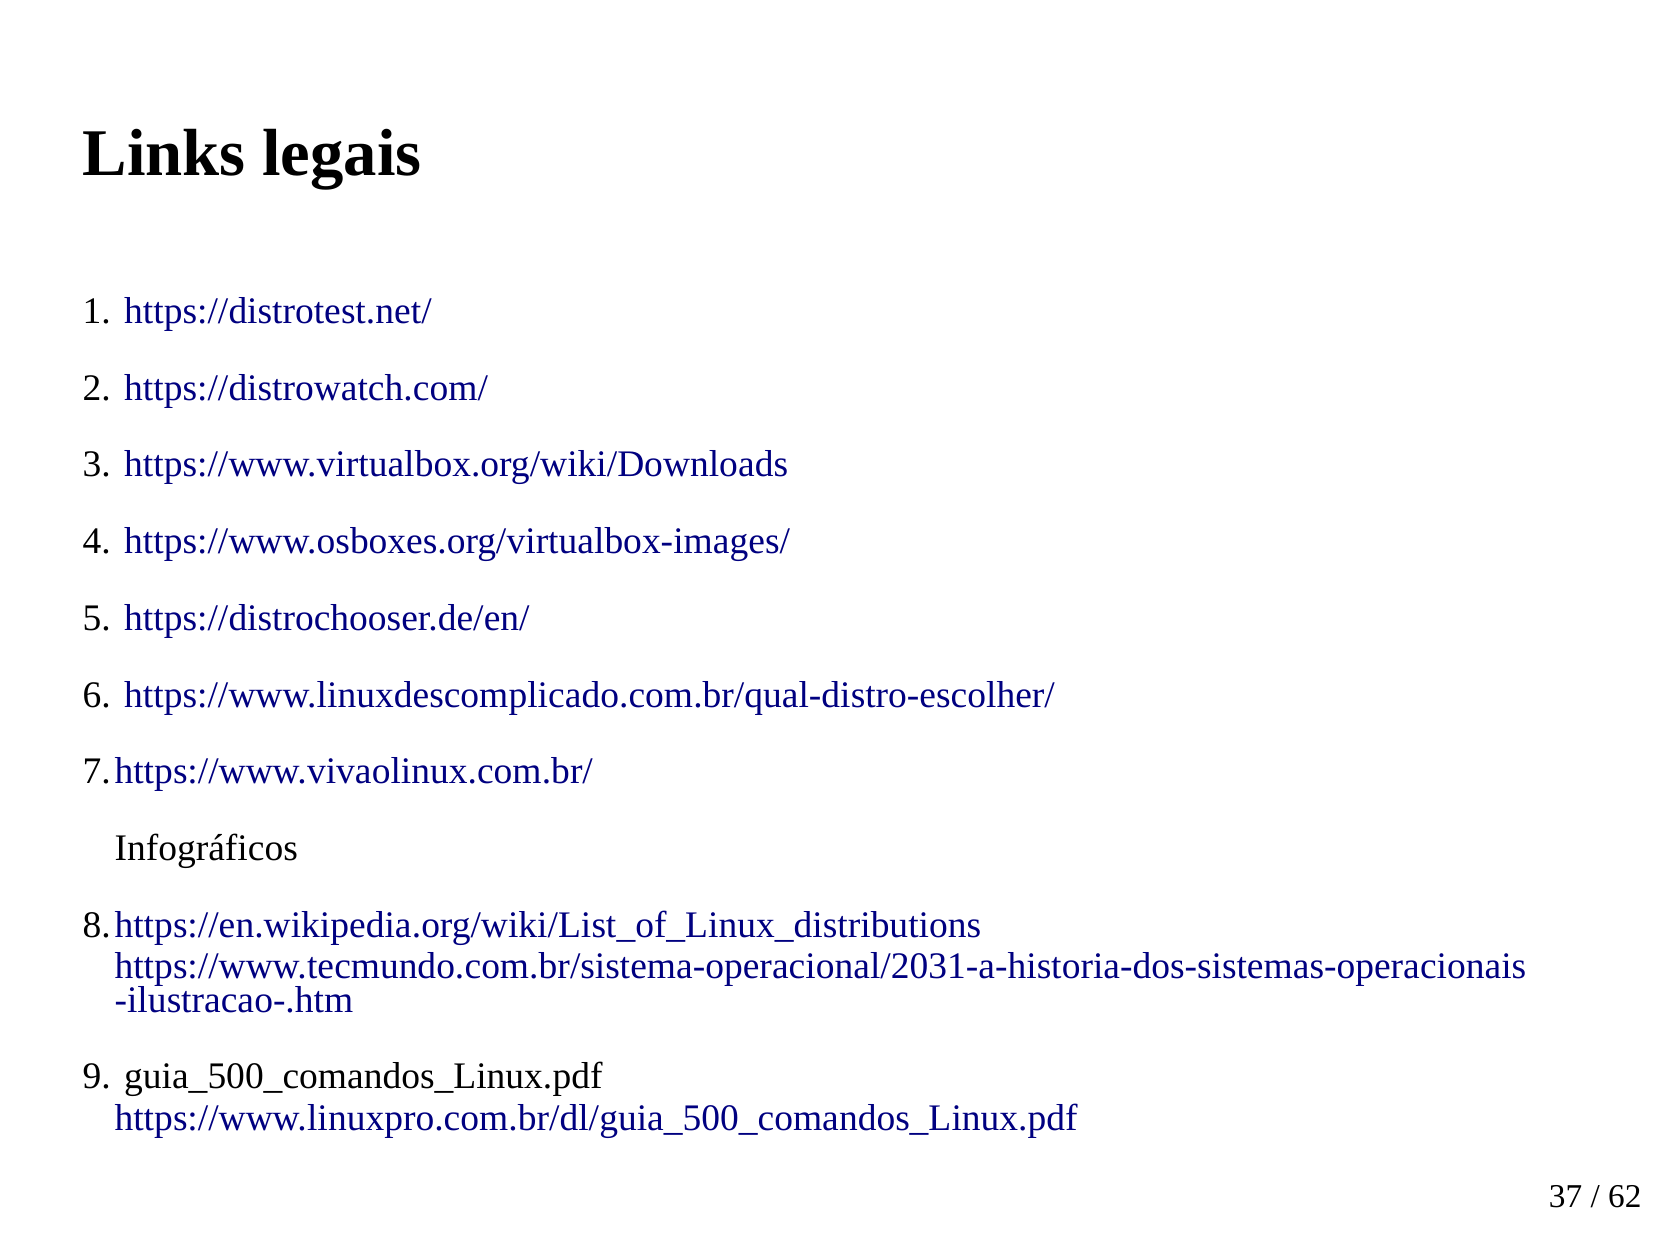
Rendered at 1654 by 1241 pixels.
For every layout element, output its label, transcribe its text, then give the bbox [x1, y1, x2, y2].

title Links legais [82, 49, 1571, 257]
list https://distrotest.net/ https://distrowatch.com/ https://www.virtualbox.org/wiki/Downloads https://www.osboxes.org/virtualbox-images/ https://distrochooser.de/en/ https://www.linuxdescomplicado.com.br/qual-distro-escolher/ https://www.vivaolinux.com.br/ Infográficos https://en.wikipedia.org/wiki/List_of_Linux_distributionshttps://www.tecmundo.com.br/sistema-operacional/2031-a-historia-dos-sistemas-operacionais-ilustracao-.htm guia_500_comandos_Linux.pdf https://www.linuxpro.com.br/dl/guia_500_comandos_Linux.pdf [82, 290, 1536, 1111]
